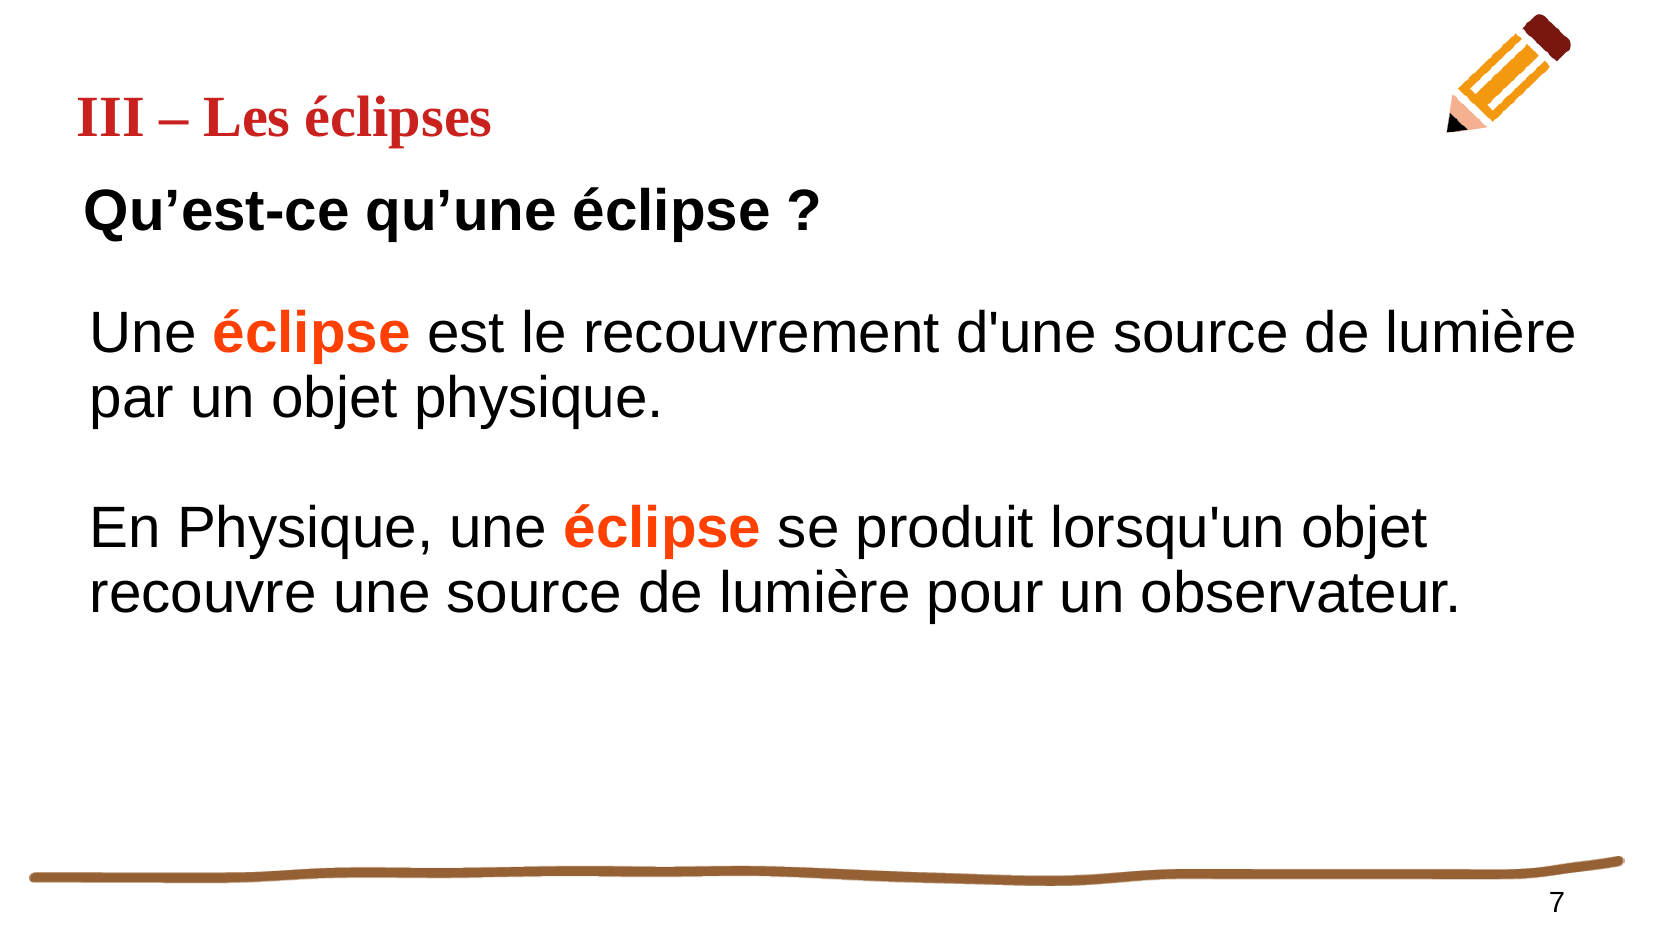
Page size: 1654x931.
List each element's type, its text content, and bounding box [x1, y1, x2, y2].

text_box Qu’est-ce qu’une éclipse ? [69, 169, 938, 263]
text_box Une éclipse est le recouvrement d'une source de lumière par un objet physique. En Physique, une éclipse se produit lorsqu'un objet recouvre une source de lumière pour un observateur. [75, 292, 1613, 632]
picture [1446, 14, 1571, 133]
picture [29, 856, 1625, 886]
title III – Les éclipses [76, 64, 1436, 169]
